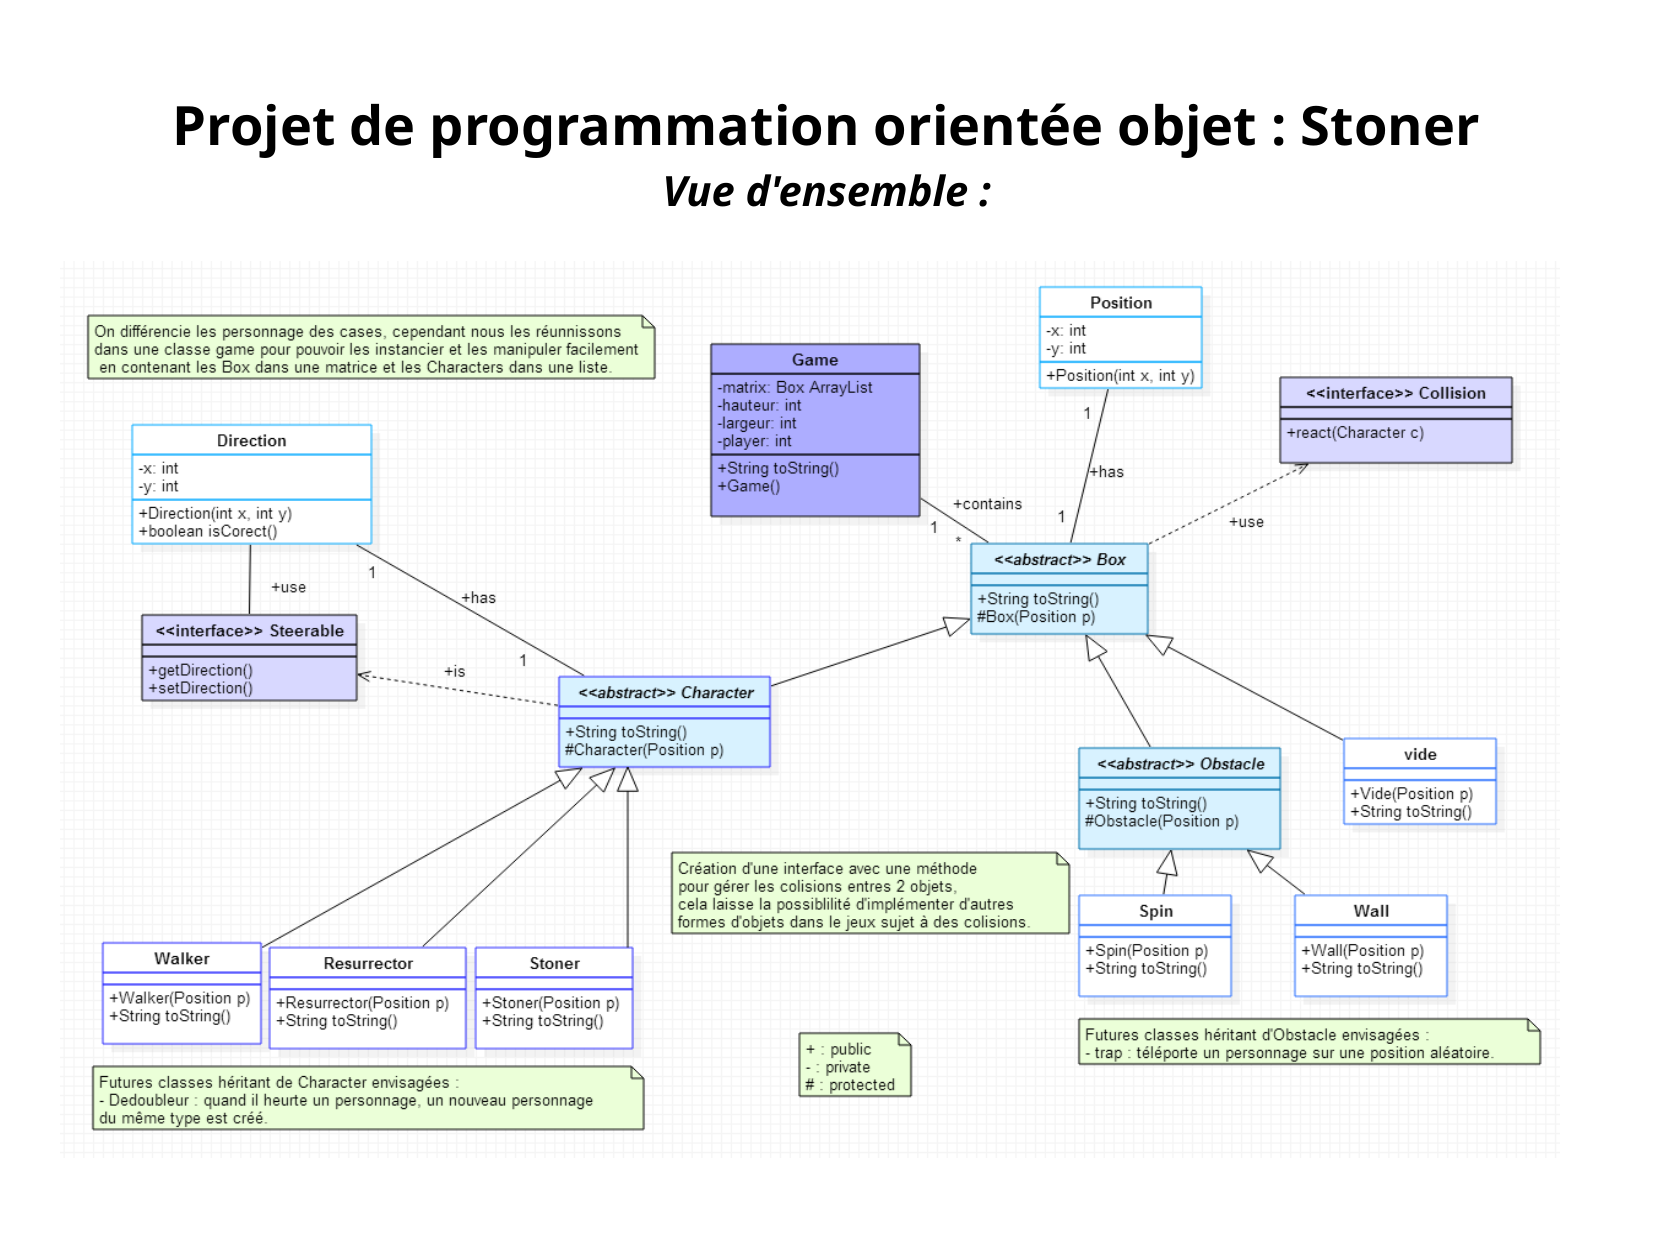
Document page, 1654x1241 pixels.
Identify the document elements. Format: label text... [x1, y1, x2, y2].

title Projet de programmation orientée objet : Stoner Vue d'ensemble : [82, 49, 1571, 257]
picture [60, 261, 1560, 1158]
